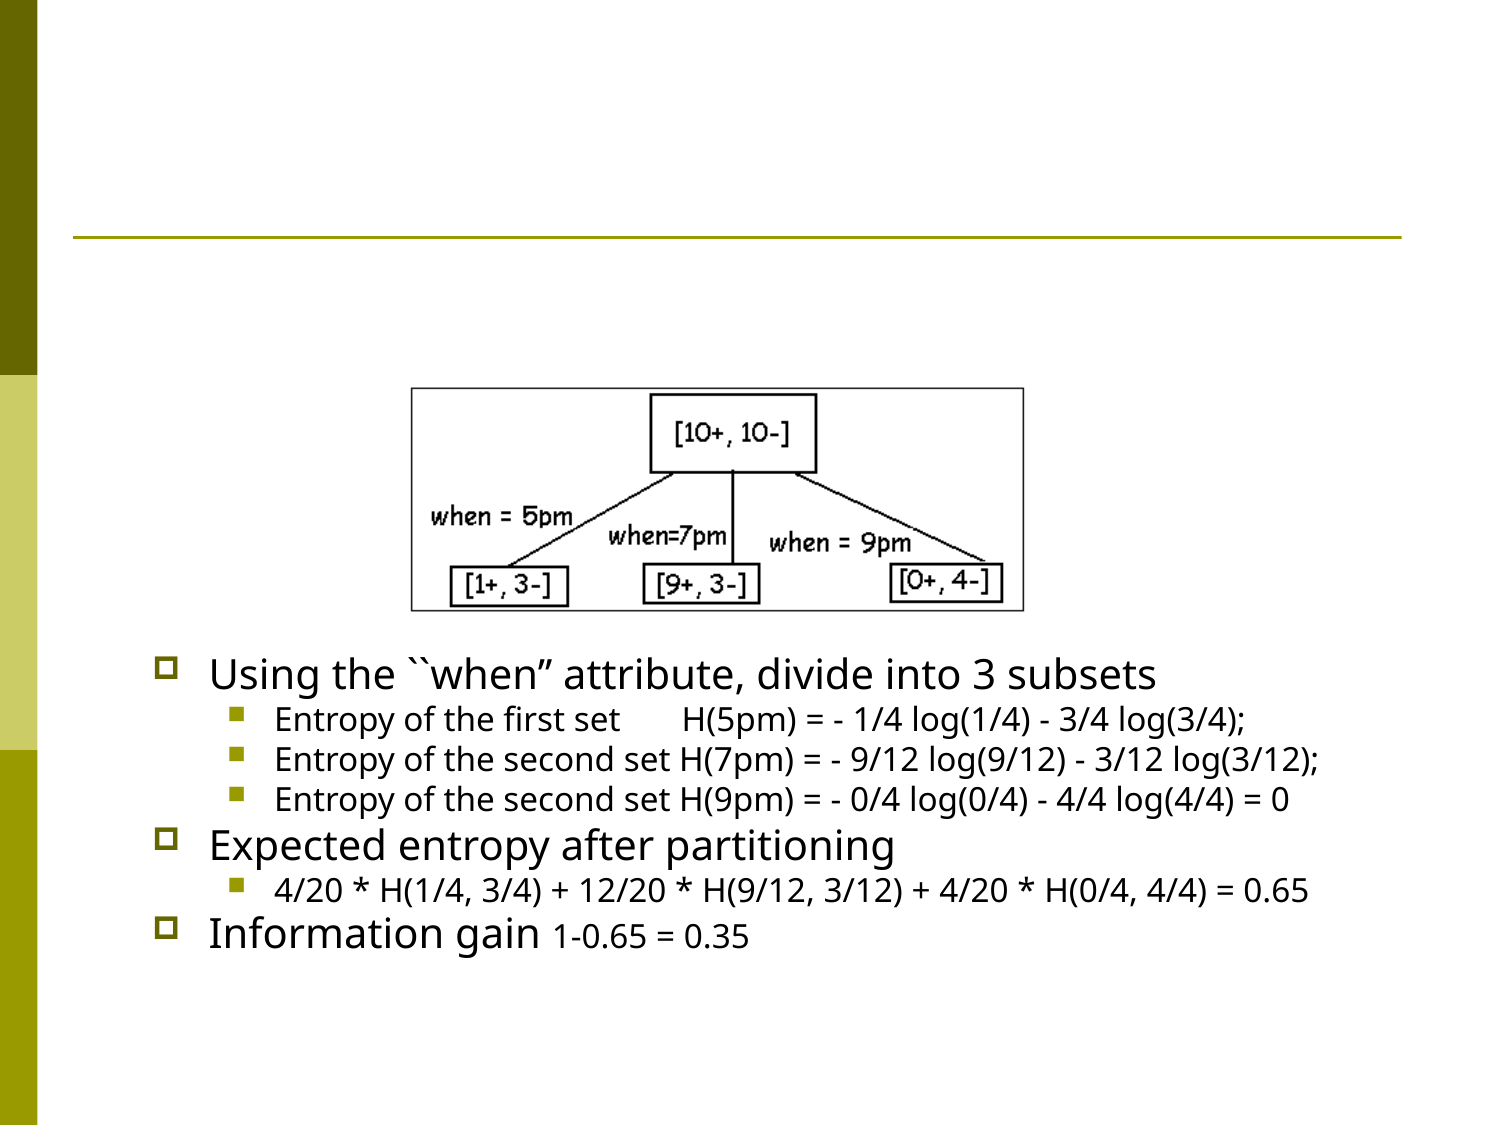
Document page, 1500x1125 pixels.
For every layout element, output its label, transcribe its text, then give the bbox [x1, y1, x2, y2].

chart [407, 385, 1027, 613]
list Using the ``when’’ attribute, divide into 3 subsets Entropy of the first set H(5pm) = - 1/4 log(1/4) - 3/4 log(3/4); Entropy of the second set H(7pm) = - 9/12 log(9/12) - 3/12 log(3/12); Entropy of the second set H(9pm) = - 0/4 log(0/4) - 4/4 log(4/4) = 0 Expected entropy after partitioning 4/20 * H(1/4, 3/4) + 12/20 * H(9/12, 3/12) + 4/20 * H(0/4, 4/4) = 0.65 Information gain 1-0.65 = 0.35 [137, 387, 1459, 999]
